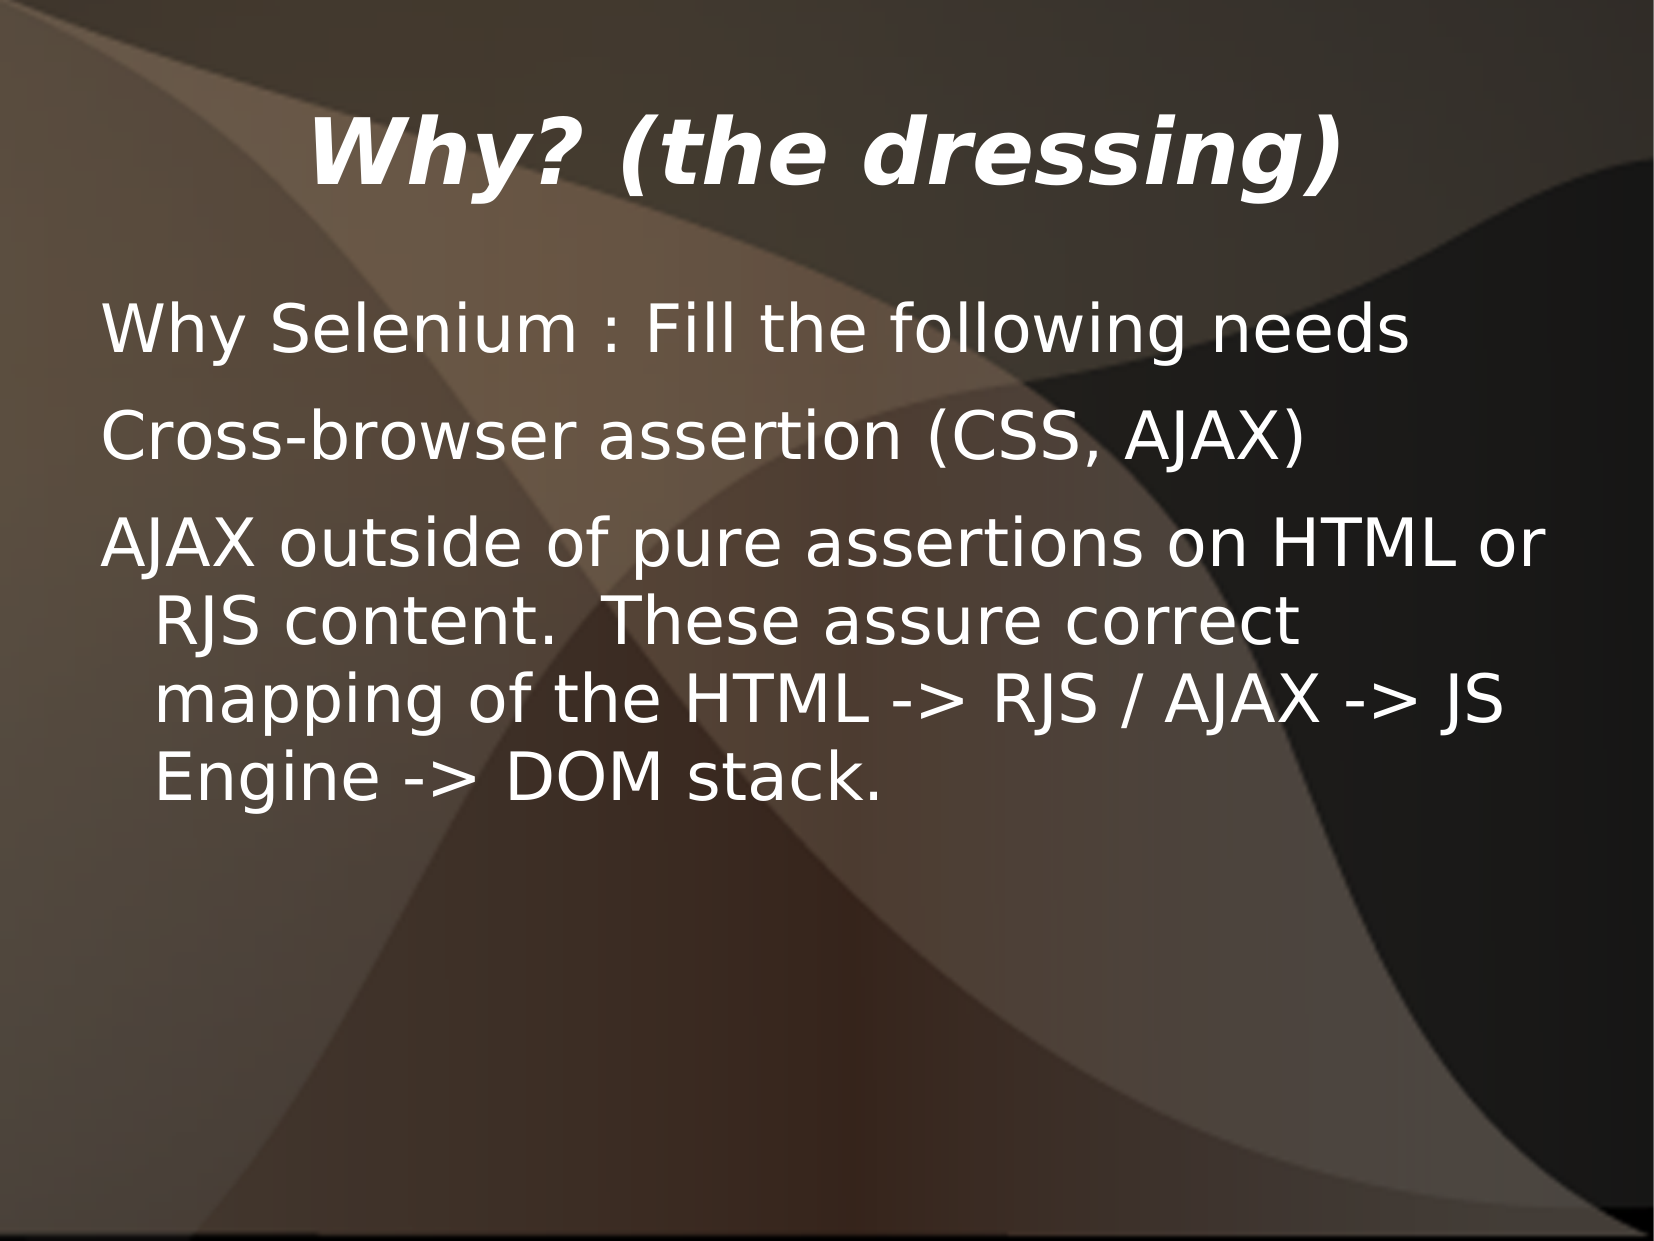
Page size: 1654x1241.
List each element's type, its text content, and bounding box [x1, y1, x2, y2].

picture [0, 0, 1654, 1241]
title Why? (the dressing) [82, 56, 1571, 250]
list Why Selenium : Fill the following needs Cross-browser assertion (CSS, AJAX) AJAX outside of pure assertions on HTML or RJS content. These assure correct mapping of the HTML -> RJS / AJAX -> JS Engine -> DOM stack. [82, 290, 1571, 1094]
